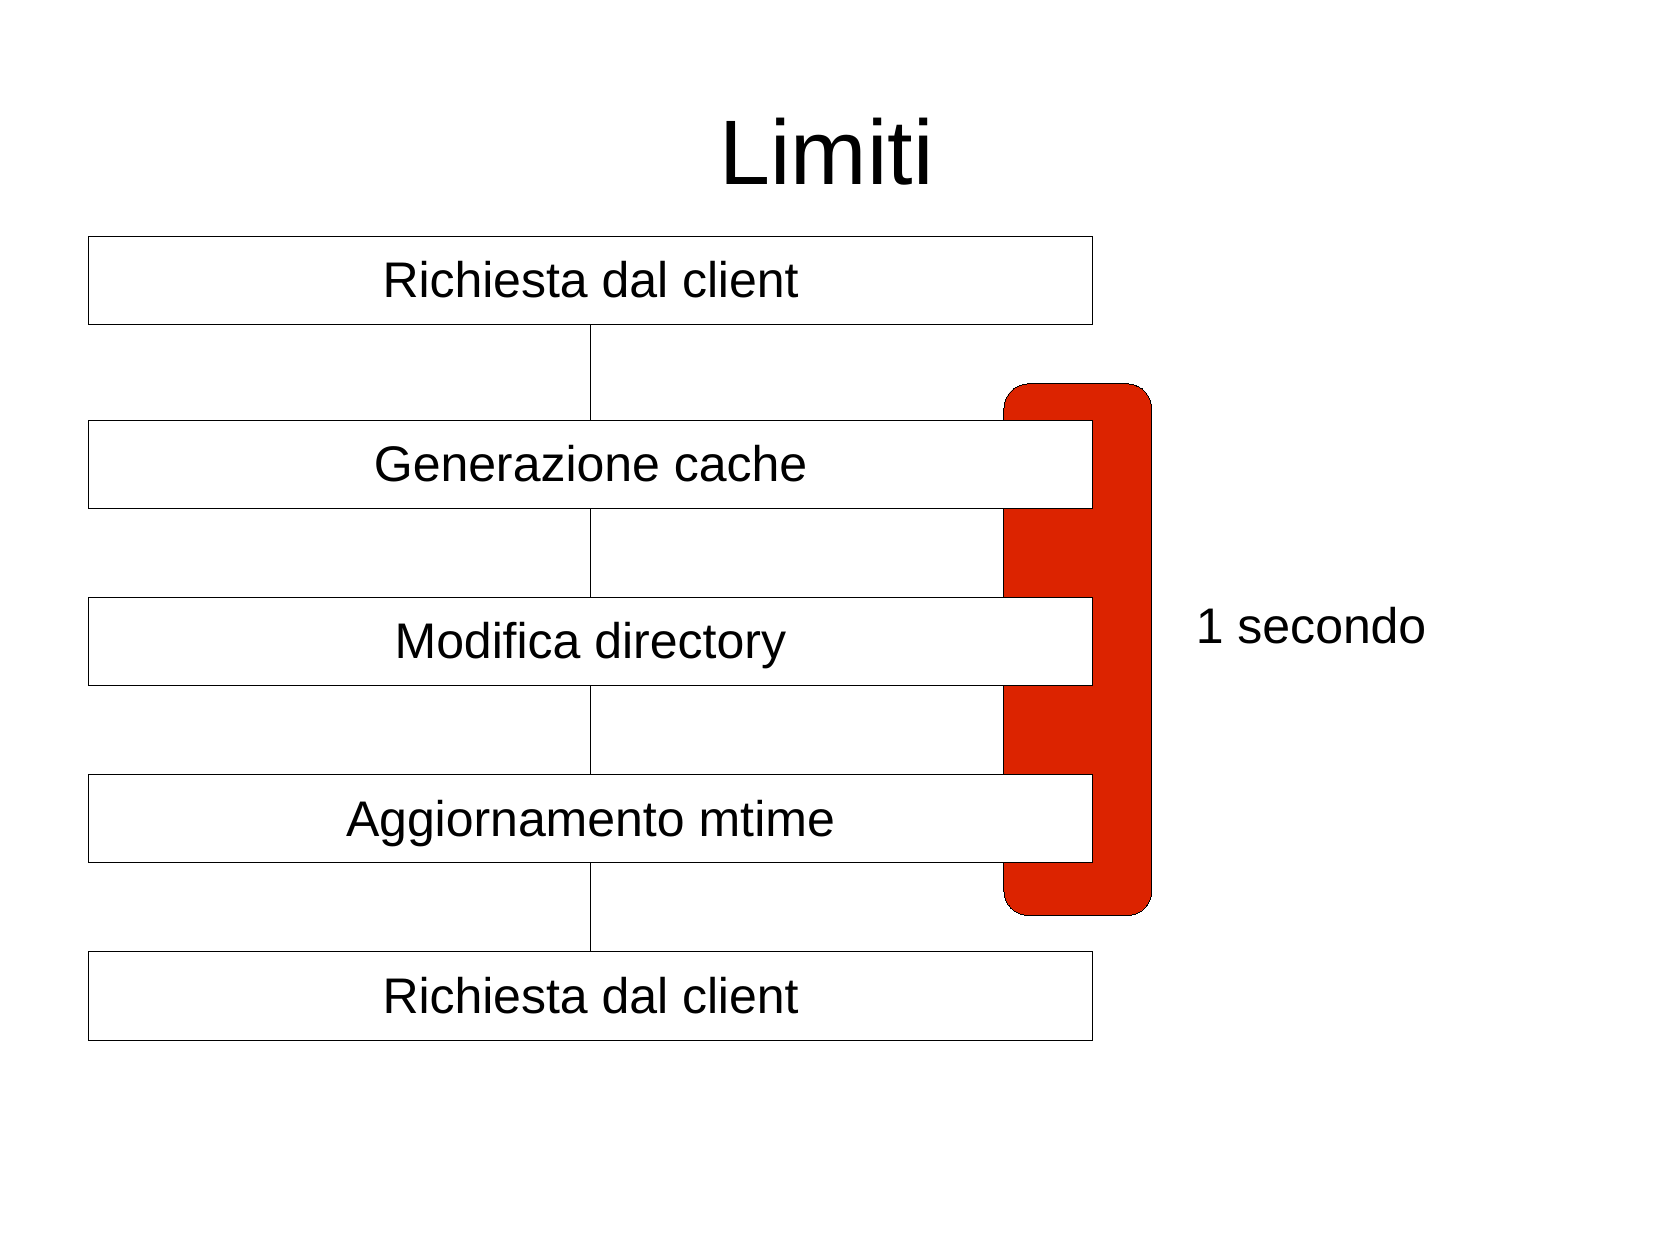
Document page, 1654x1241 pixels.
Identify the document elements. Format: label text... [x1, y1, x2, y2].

text_box Aggiornamento mtime [88, 774, 1093, 863]
text_box [1003, 383, 1152, 916]
title Limiti [82, 49, 1571, 257]
text_box Generazione cache [88, 420, 1093, 509]
text_box 1 secondo [1181, 590, 1442, 668]
text_box Richiesta dal client [88, 951, 1093, 1041]
text_box Richiesta dal client [88, 236, 1093, 325]
text_box Modifica directory [88, 597, 1093, 686]
